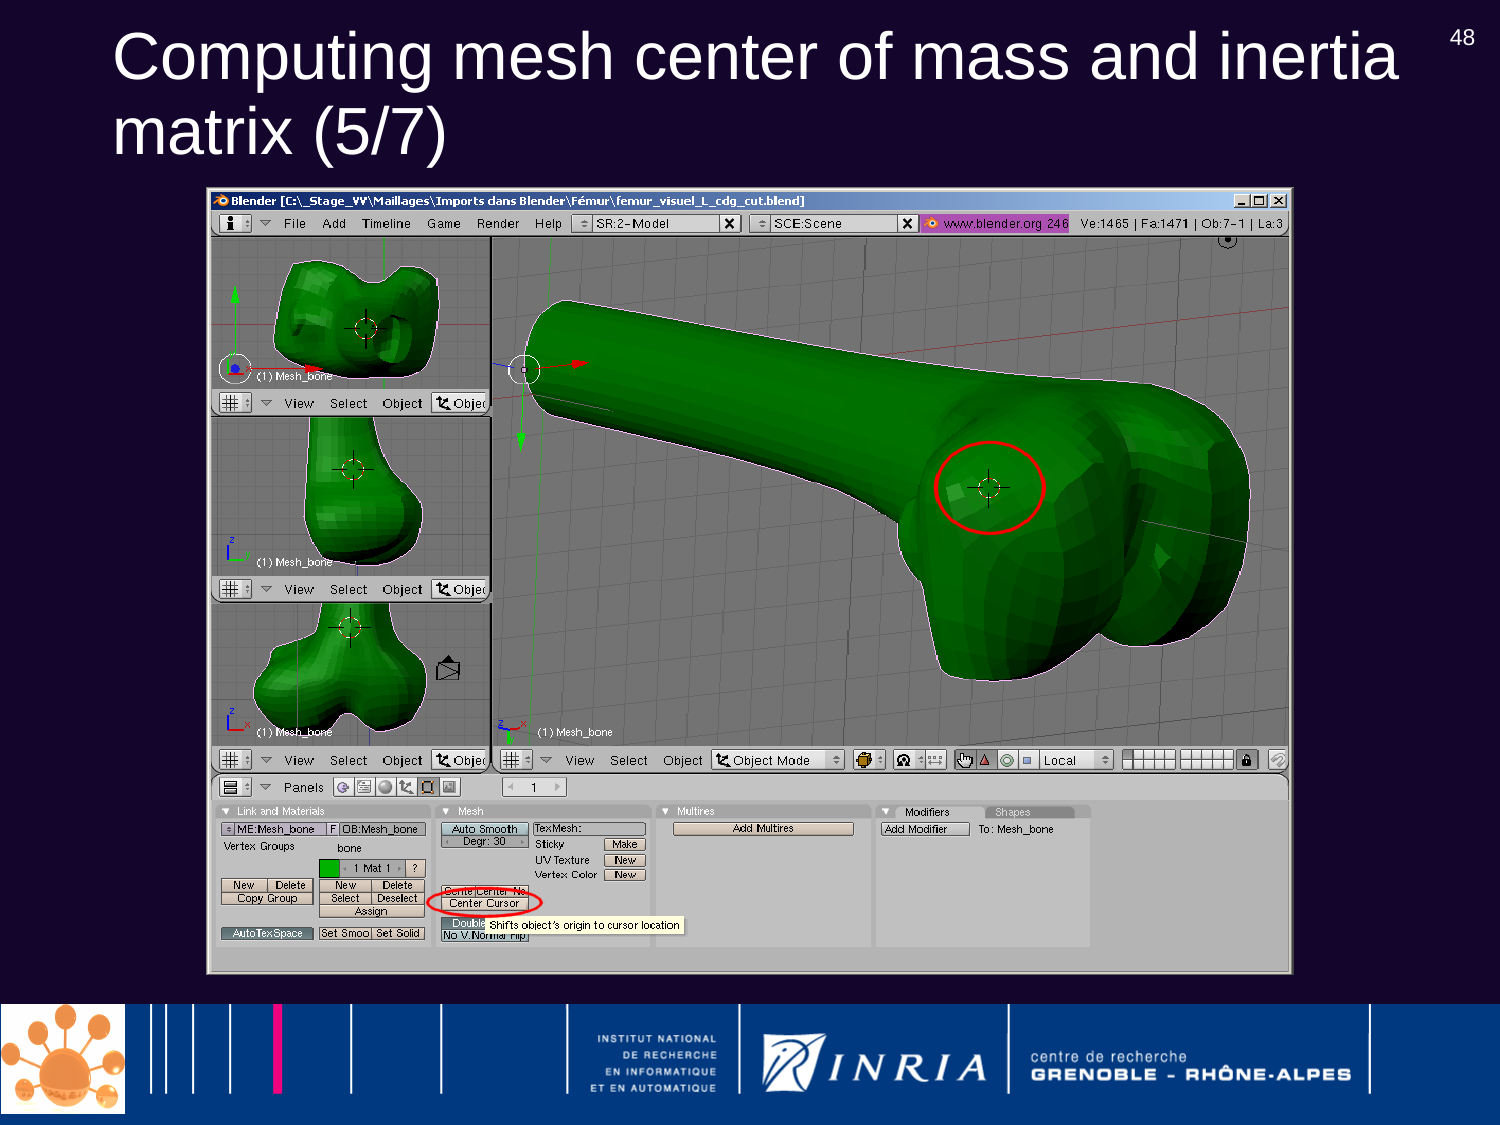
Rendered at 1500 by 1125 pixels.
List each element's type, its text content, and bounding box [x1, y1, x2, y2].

picture [0, 1004, 1500, 1125]
picture [206, 187, 1294, 976]
title Computing mesh center of mass and inertia matrix (5/7) [112, 7, 1474, 181]
